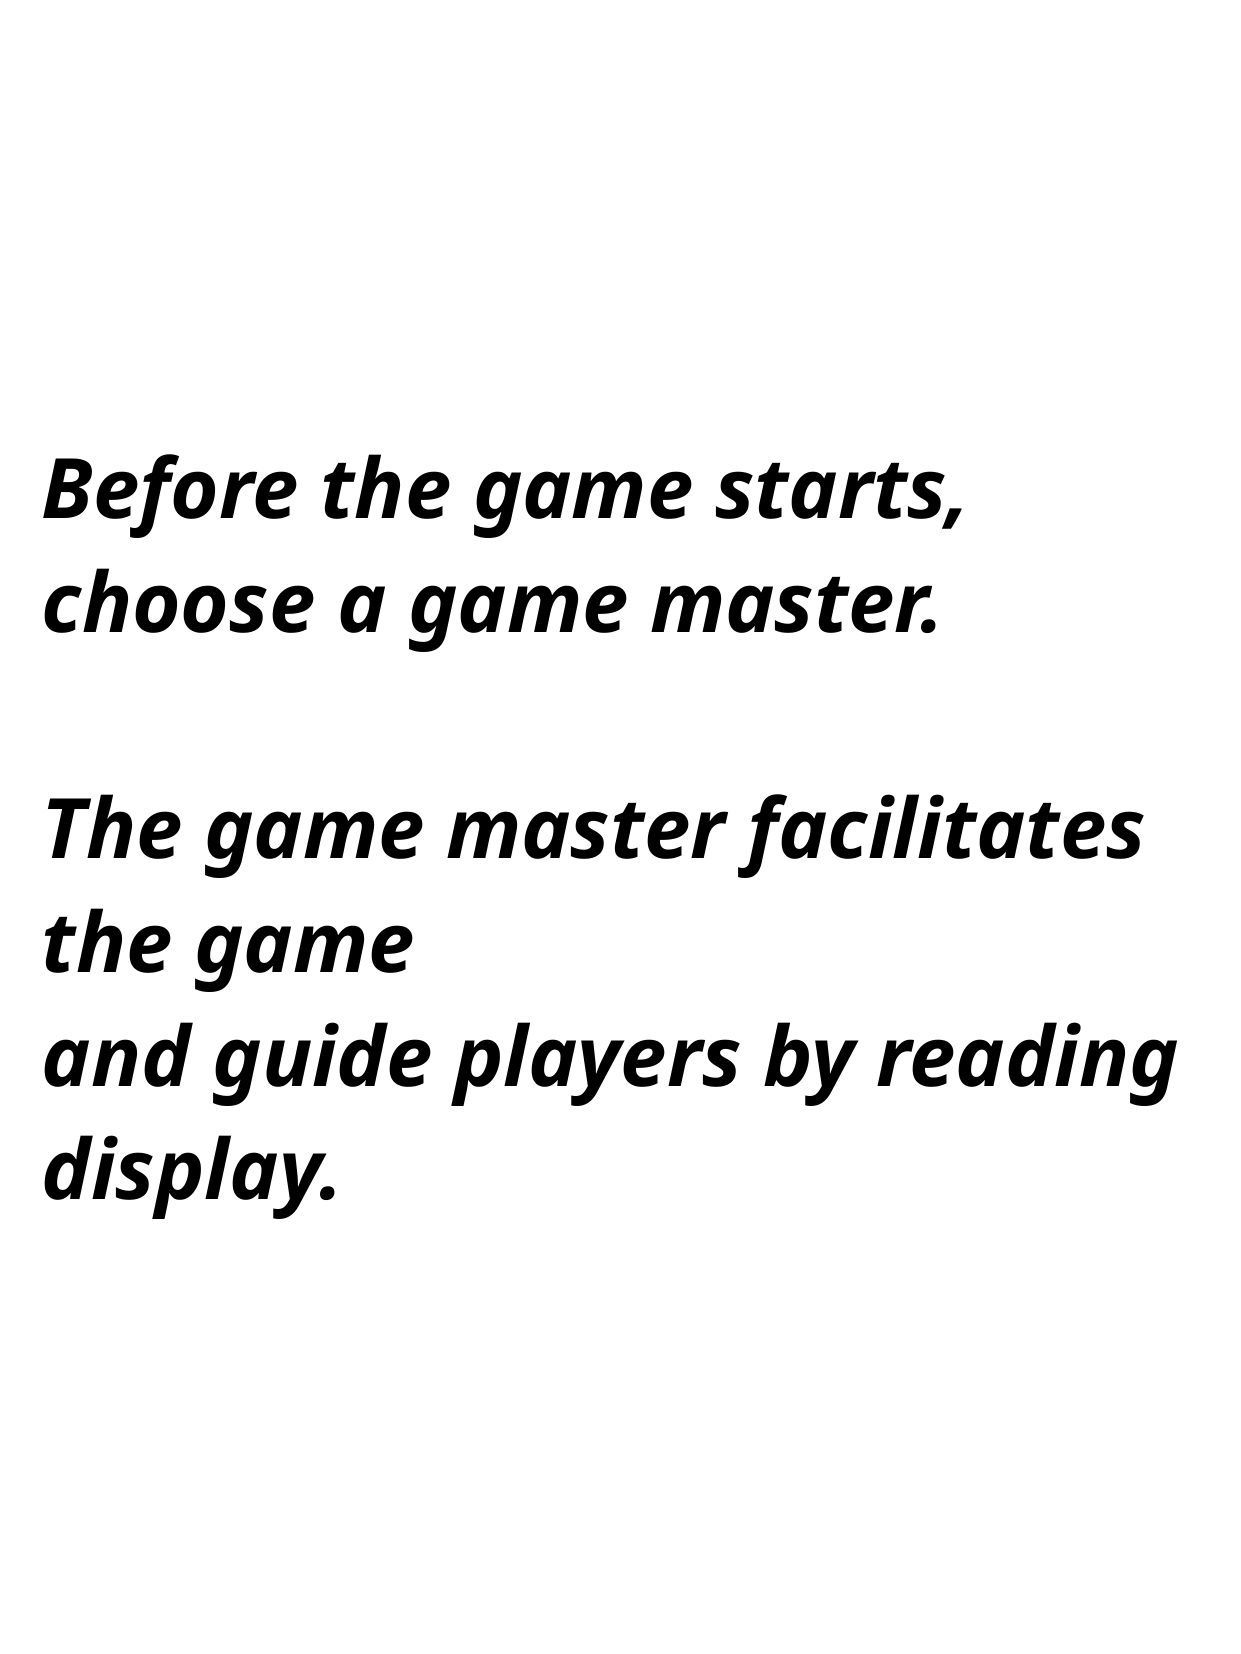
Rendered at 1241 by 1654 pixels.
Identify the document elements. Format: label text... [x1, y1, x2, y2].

text_box Before the game starts, choose a game master. The game master facilitates the game and guide players by reading display. [27, 548, 1214, 1106]
